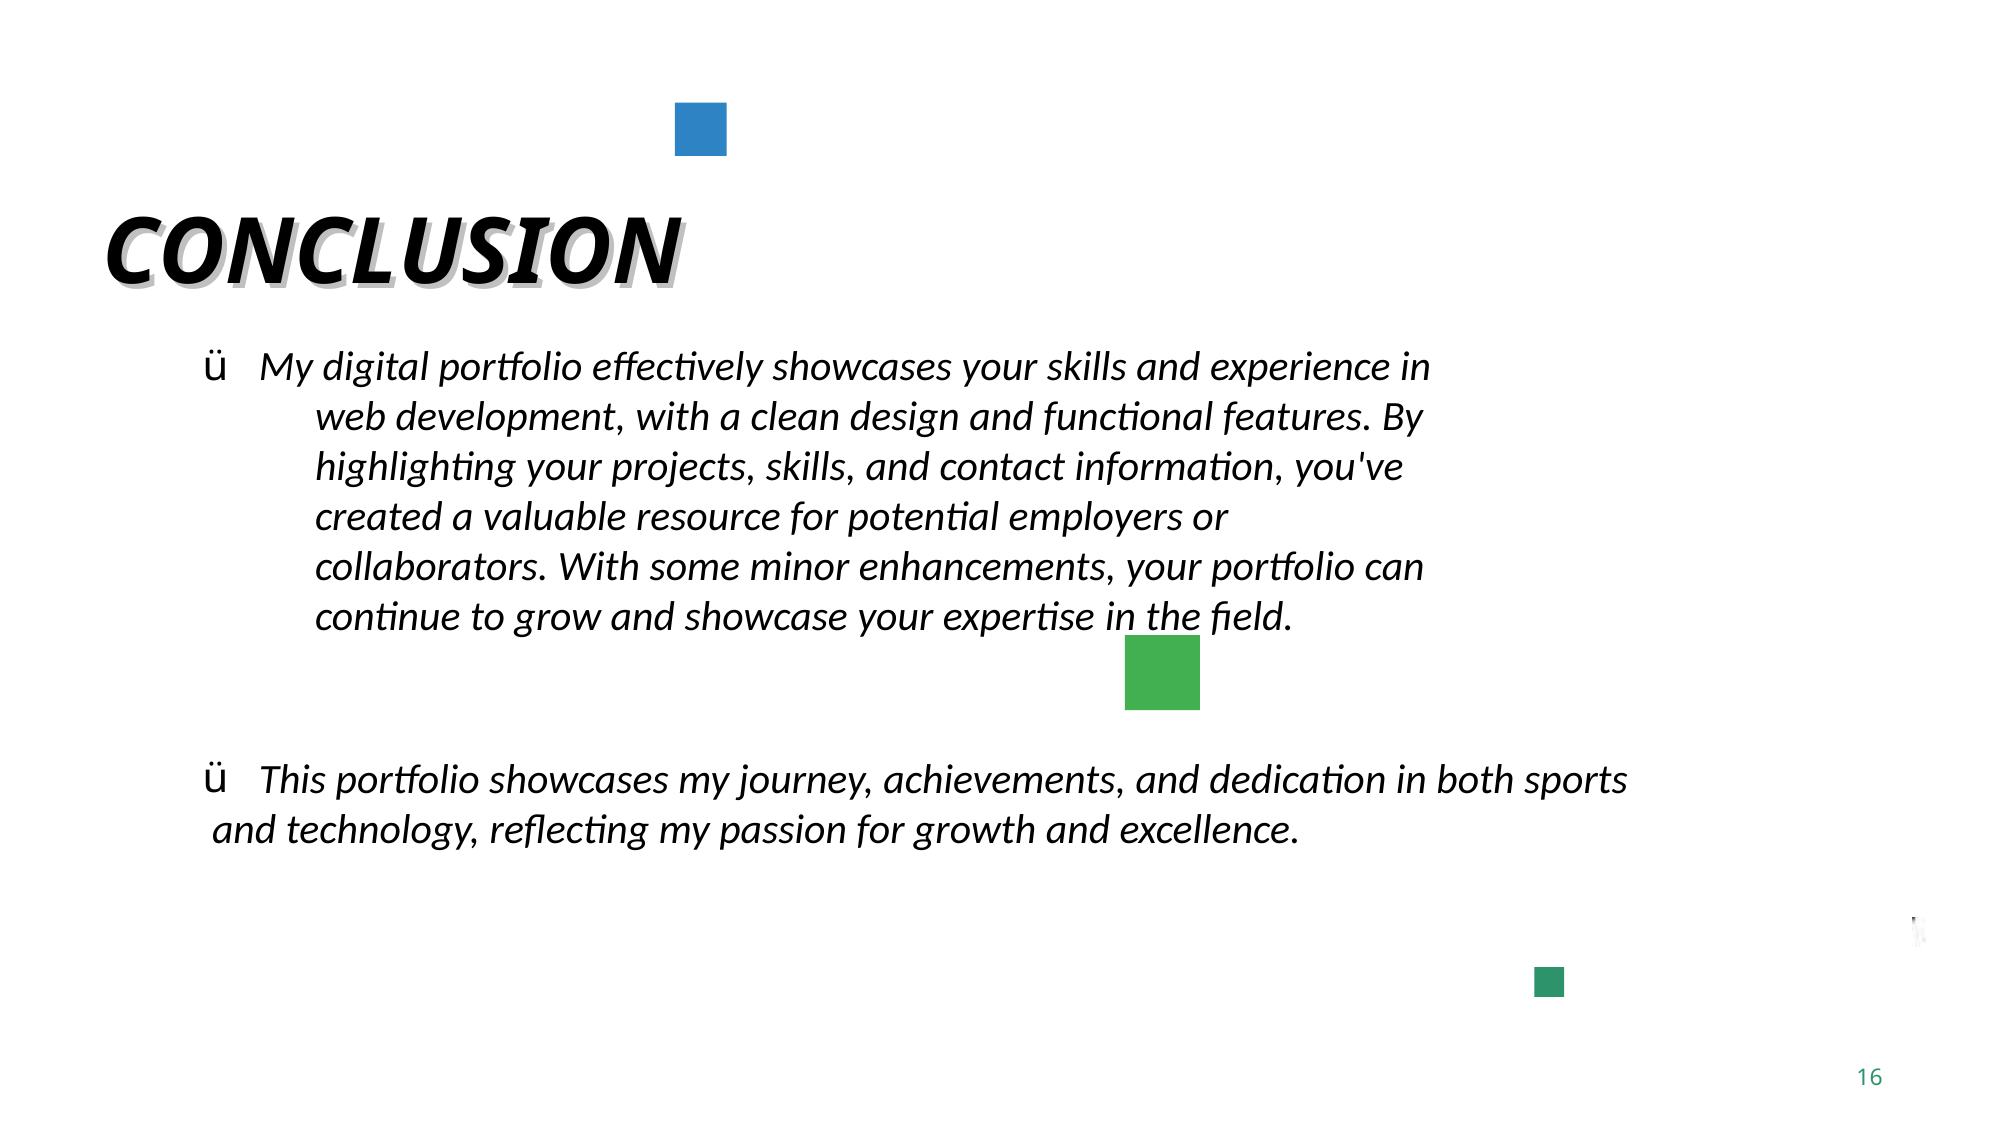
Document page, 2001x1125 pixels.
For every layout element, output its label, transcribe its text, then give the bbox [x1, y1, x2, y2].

text_box [1124, 650, 1200, 711]
text_box 16 [1849, 1061, 1888, 1094]
text_box This portfolio showcases my journey, achievements, and dedication in both sports and technology, reflecting my passion for growth and excellence. [187, 743, 1646, 861]
title CONCLUSION [99, 190, 852, 304]
text_box [1534, 967, 1565, 997]
text_box My digital portfolio effectively showcases your skills and experience in web development, with a clean design and functional features. By highlighting your projects, skills, and contact information, you've created a valuable resource for potential employers or collaborators. With some minor enhancements, your portfolio can continue to grow and showcase your expertise in the field. [187, 331, 1460, 650]
picture [1912, 917, 1926, 947]
text_box [674, 102, 727, 156]
